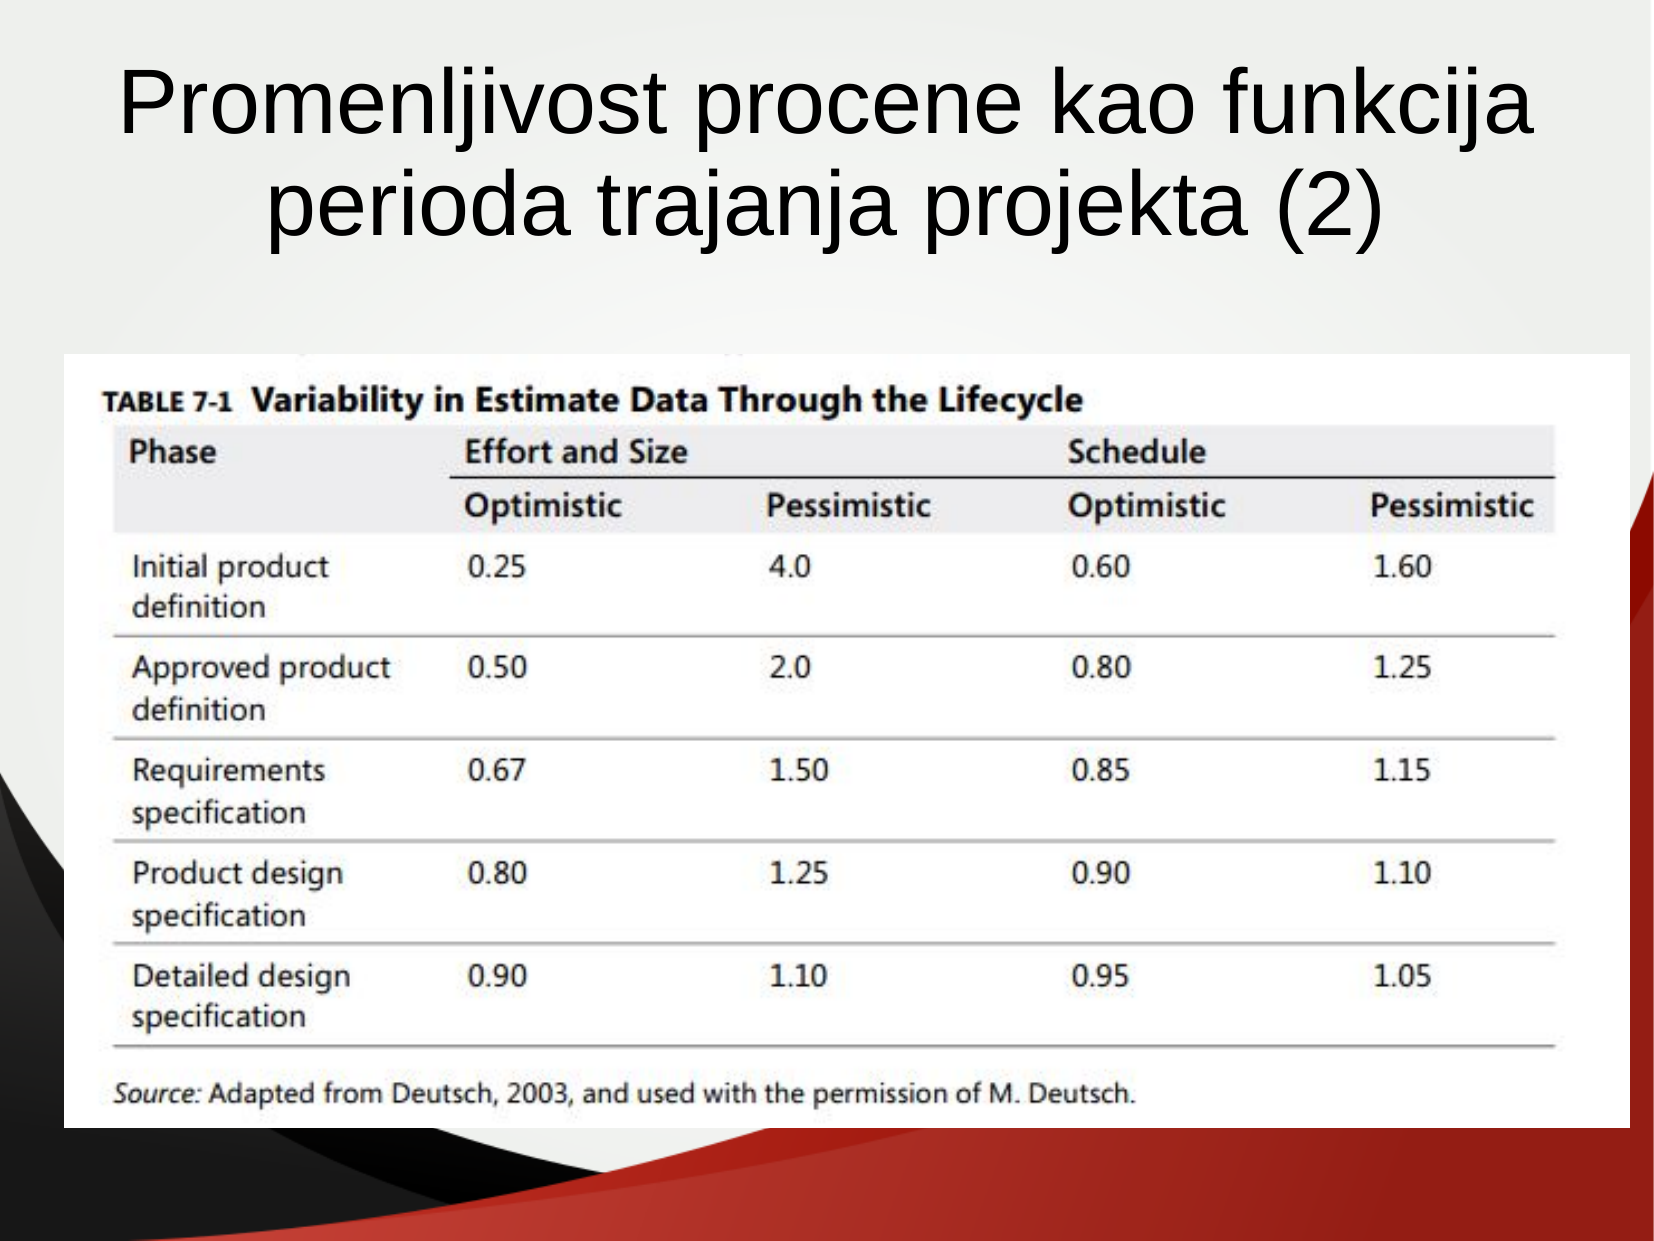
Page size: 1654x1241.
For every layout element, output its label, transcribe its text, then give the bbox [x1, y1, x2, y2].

picture [0, 0, 1654, 1241]
title Promenljivost procene kao funkcija perioda trajanja projekta (2) [82, 49, 1571, 257]
